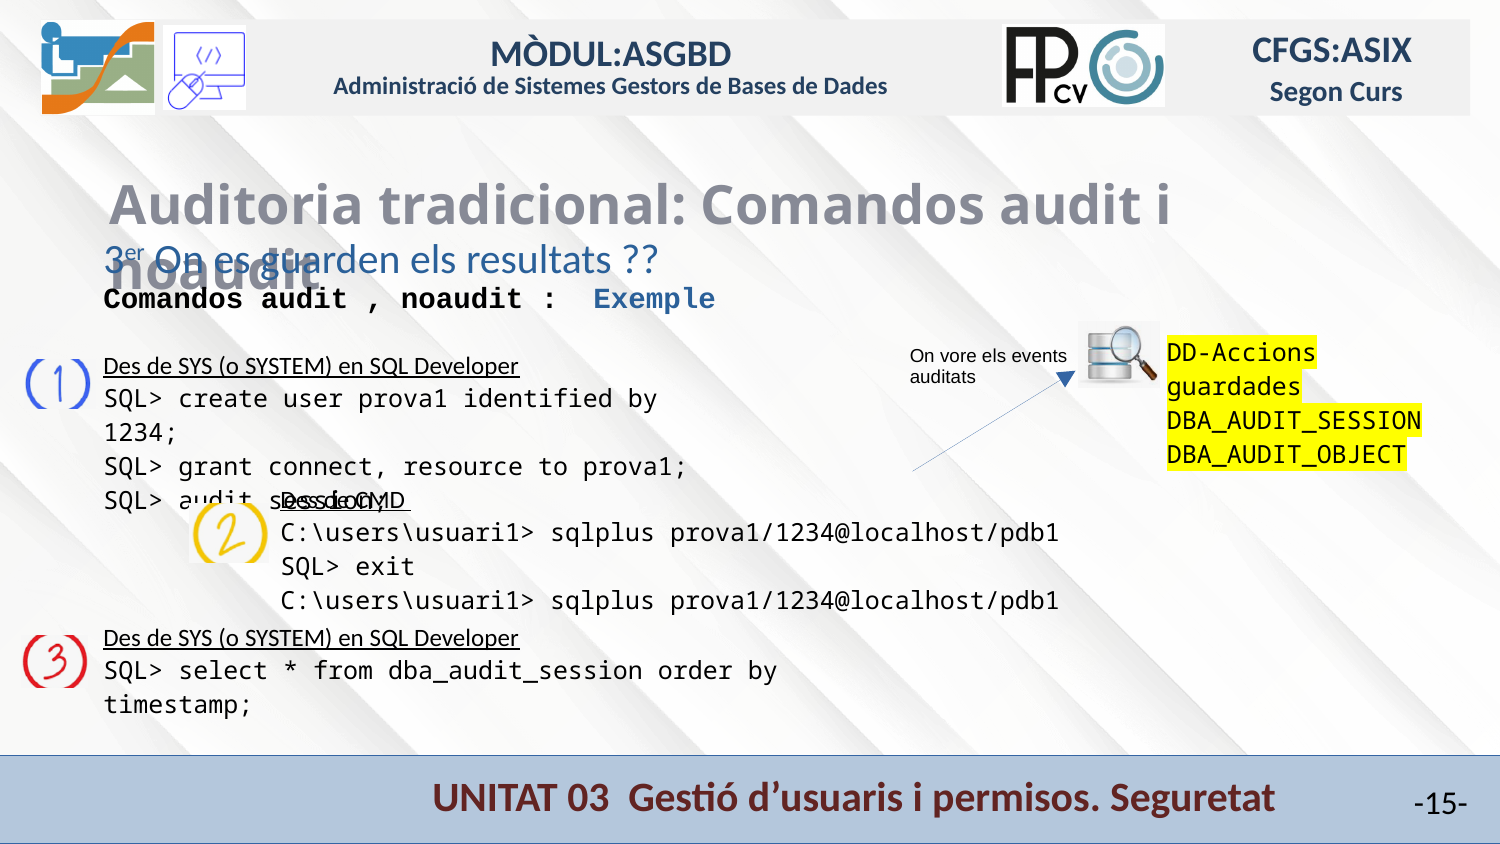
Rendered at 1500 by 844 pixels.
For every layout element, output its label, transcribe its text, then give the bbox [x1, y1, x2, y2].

text_box Des de SYS (o SYSTEM) en SQL Developer SQL> create user prova1 identified by 1234; SQL> grant connect, resource to prova1; SQL> audit session; [88, 348, 739, 489]
text_box 3er On es guarden els resultats ?? Comandos audit , noaudit : Exemple [88, 234, 768, 325]
text_box DD-Accions guardades DBA_AUDIT_SESSION DBA_AUDIT_OBJECT [1152, 327, 1479, 443]
text_box On vore els events auditats [894, 337, 1086, 404]
text_box Des de CMD C:\users\usuari1> sqlplus prova1/1234@localhost/pdb1 SQL> exit C:\users\usuari1> sqlplus prova1/1234@localhost/pdb1 [265, 481, 1123, 608]
text_box Des de SYS (o SYSTEM) en SQL Developer SQL> select * from dba_audit_session order by timestamp; [88, 620, 945, 709]
picture [0, 0, 1500, 755]
title Auditoria tradicional: Comandos audit i noaudit [109, 170, 1396, 256]
